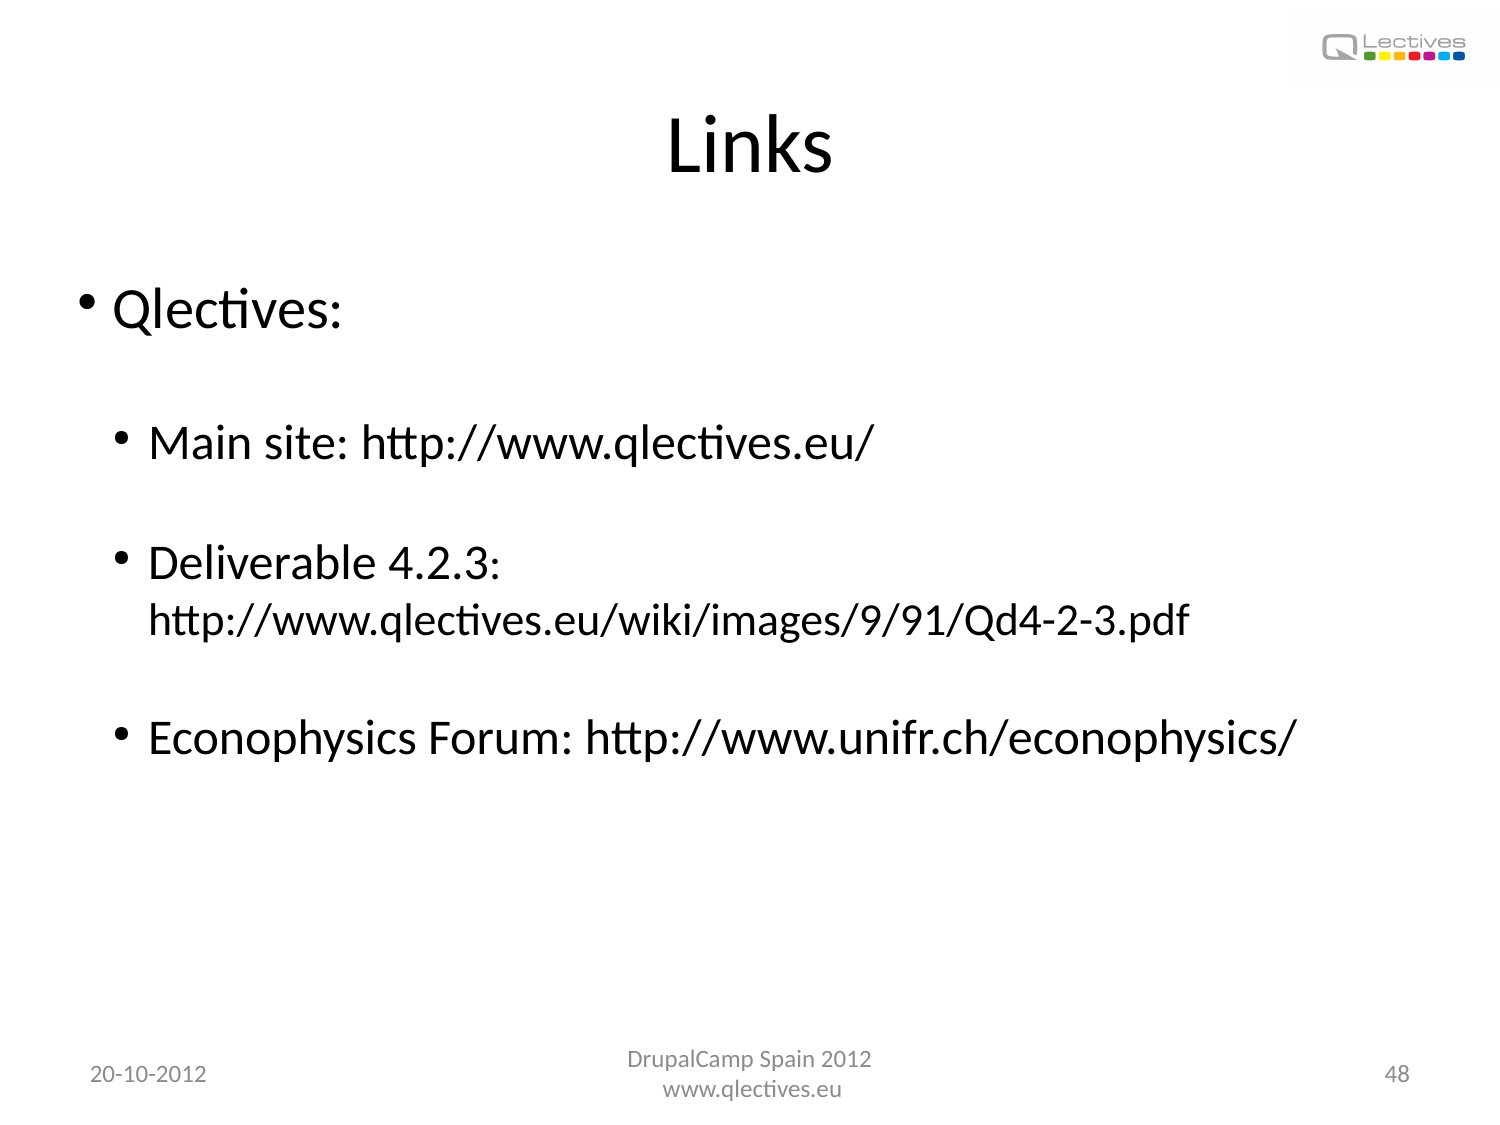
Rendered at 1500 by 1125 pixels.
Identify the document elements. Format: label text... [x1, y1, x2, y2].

text_box <number> [1074, 1042, 1425, 1103]
text_box Links [75, 45, 1425, 233]
text_box Qlectives: Main site: http://www.qlectives.eu/ Deliverable 4.2.3:http://www.qlectives.eu/wiki/images/9/91/Qd4-2-3.pdf Econophysics Forum: http://www.unifr.ch/econophysics/ [62, 262, 1425, 1005]
picture [1288, 9, 1500, 90]
text_box DrupalCamp Spain 2012 www.qlectives.eu [512, 1042, 988, 1103]
text_box 20-10-2012 [74, 1042, 425, 1103]
